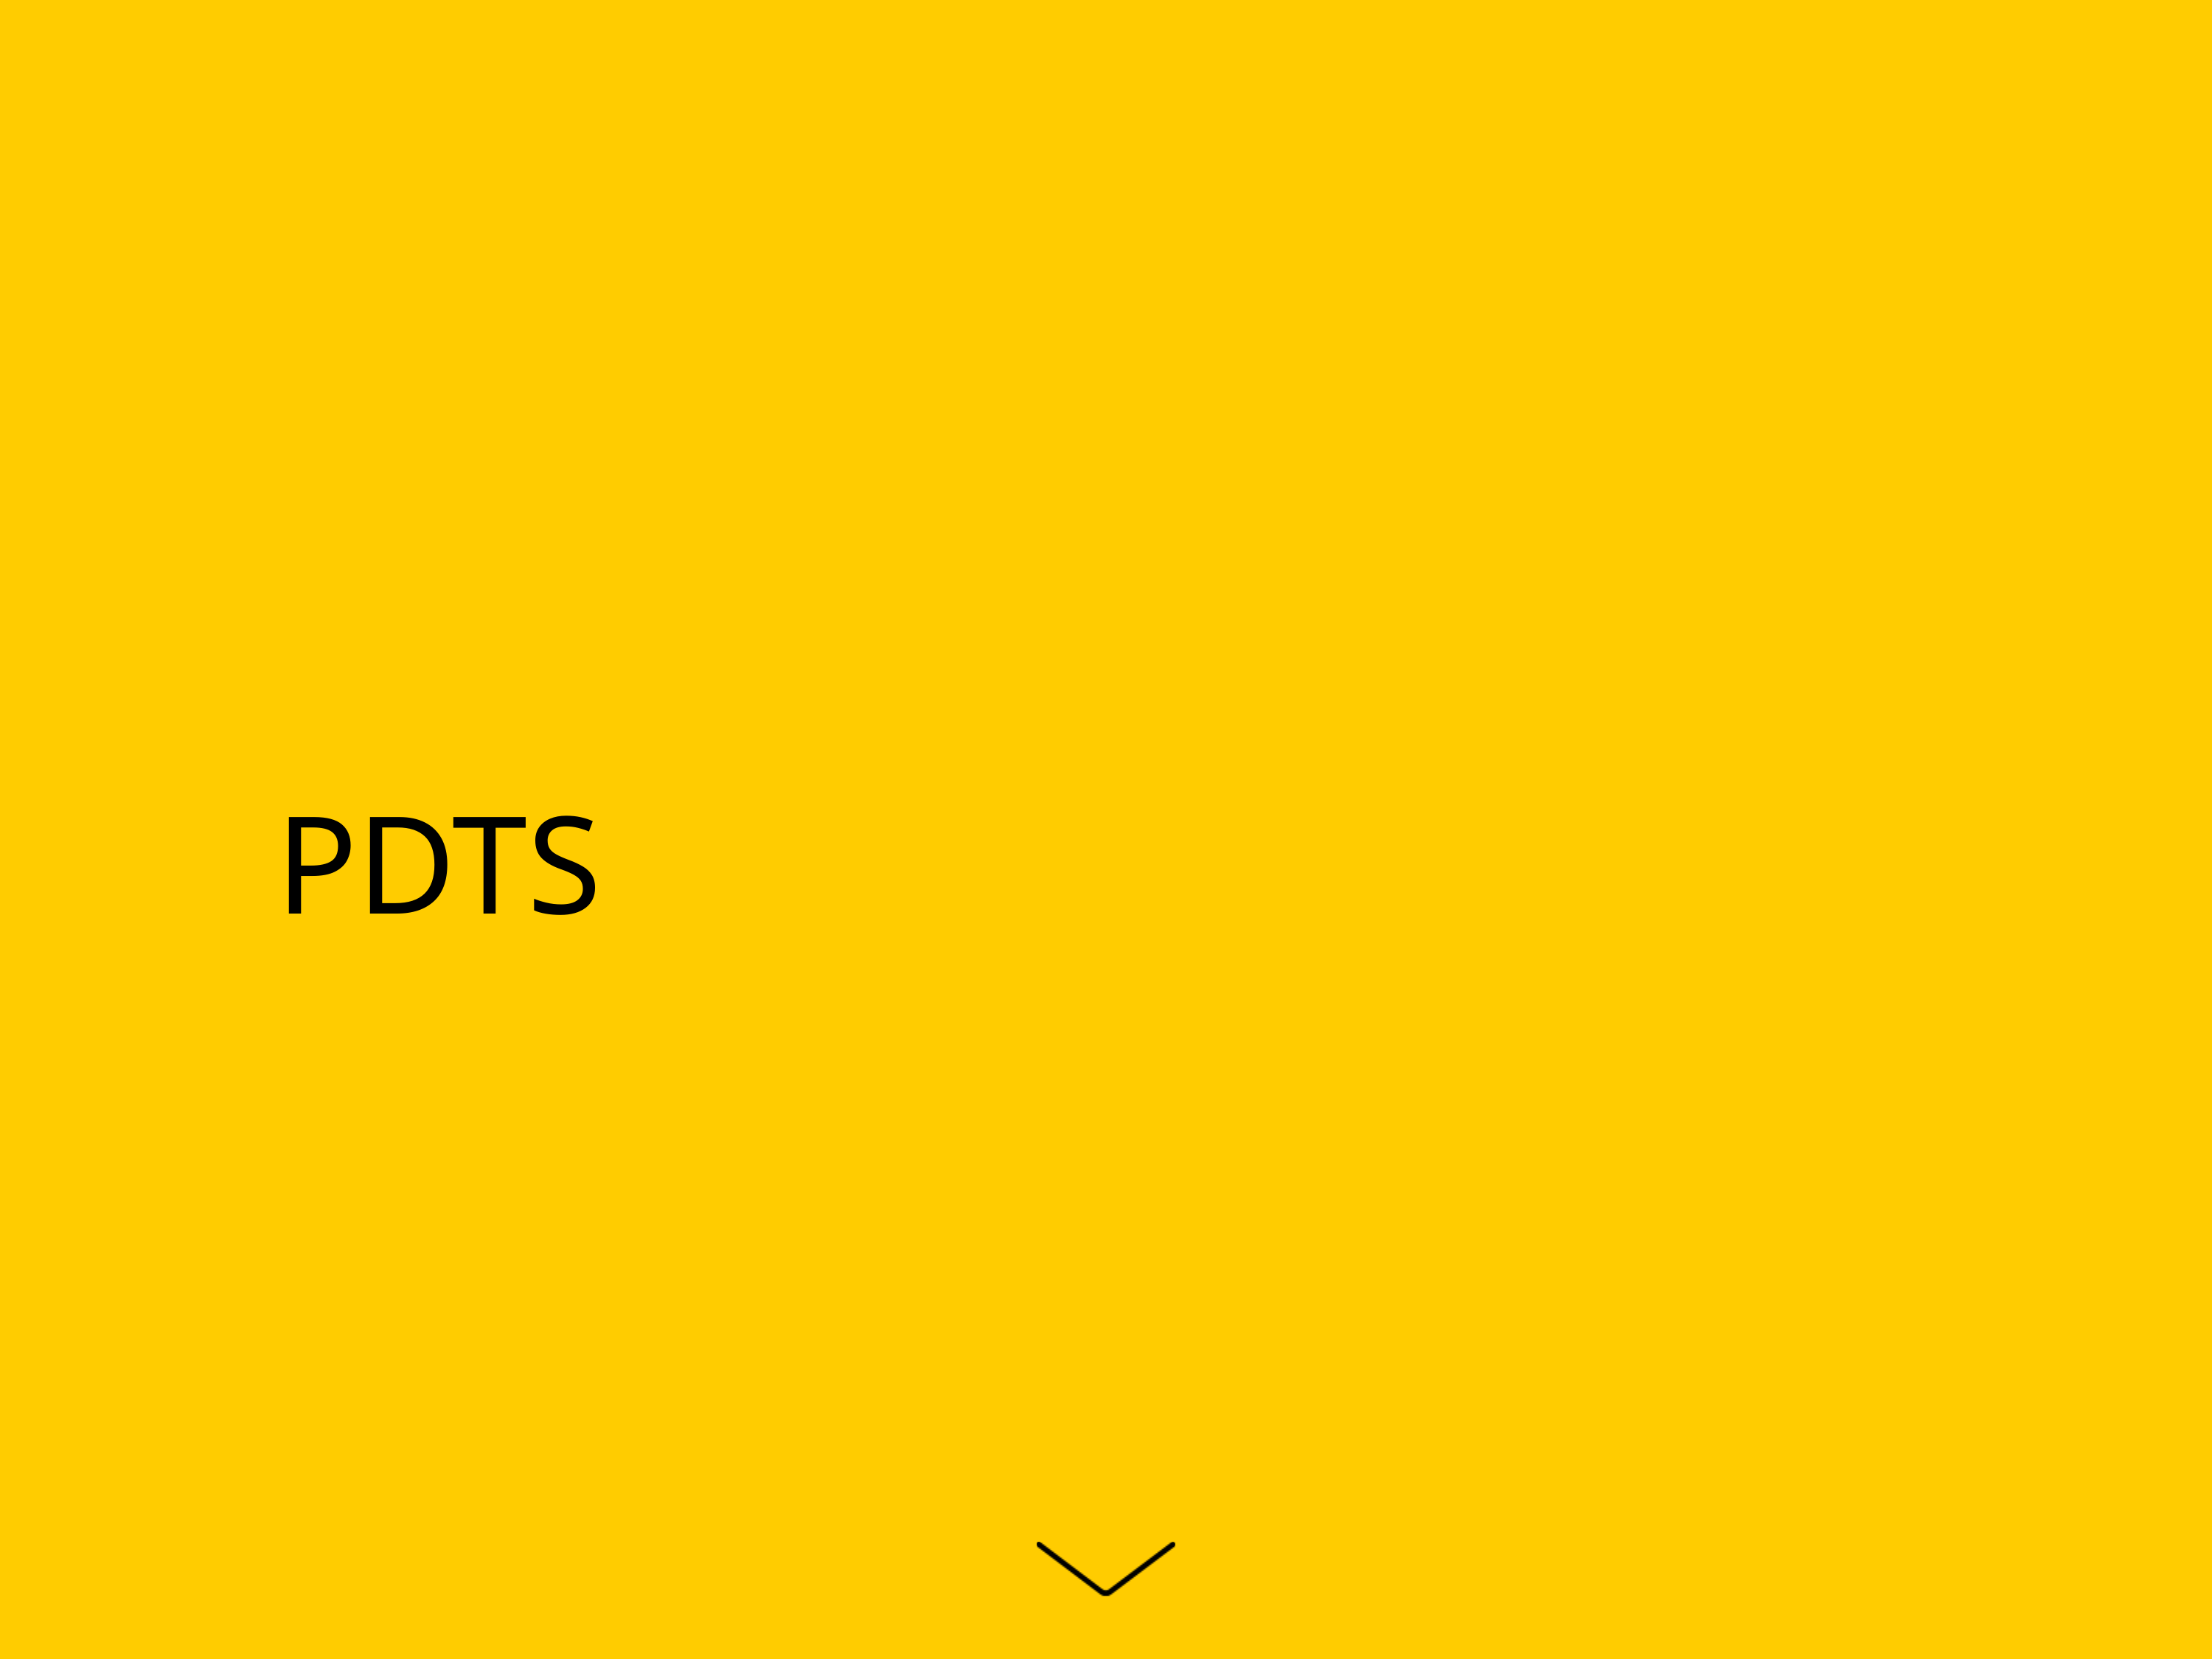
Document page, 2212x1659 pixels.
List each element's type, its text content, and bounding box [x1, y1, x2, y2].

picture [1037, 1542, 1175, 1598]
title PDTS [276, 490, 1935, 1229]
